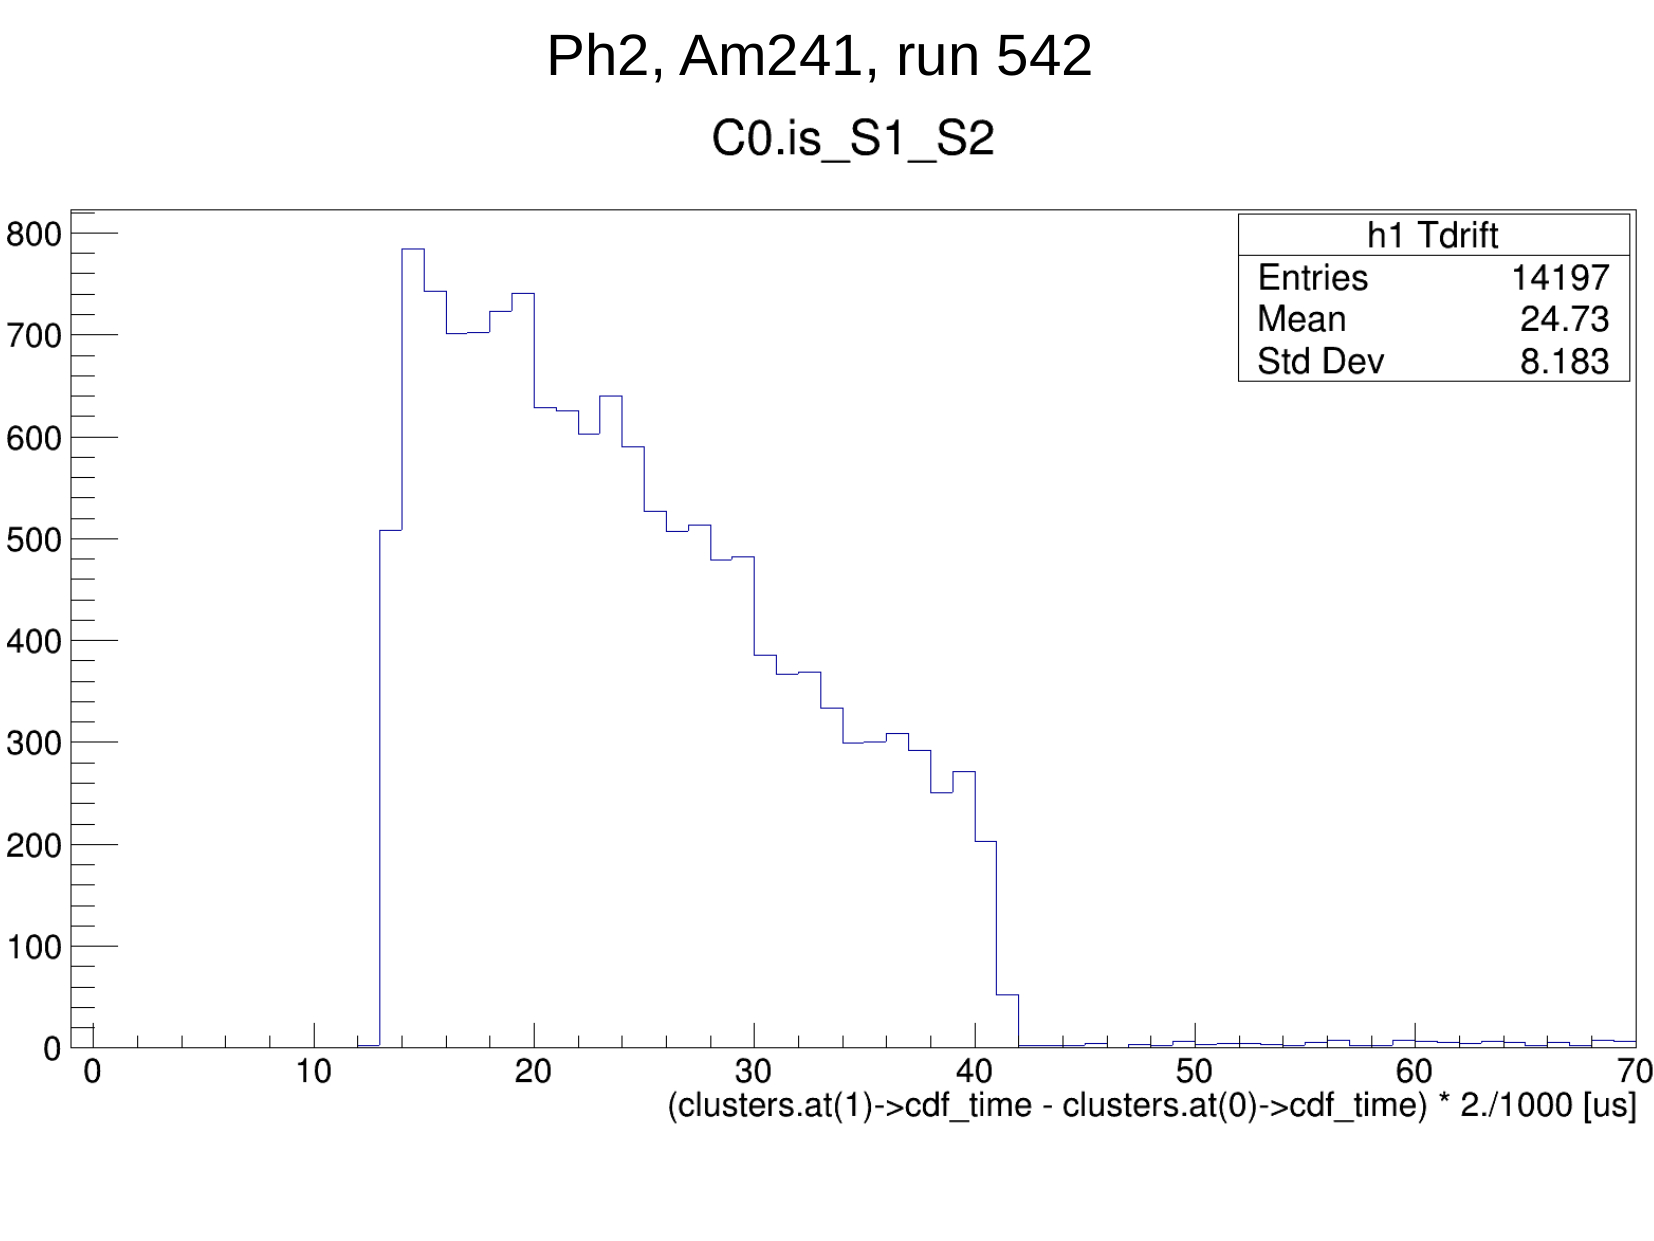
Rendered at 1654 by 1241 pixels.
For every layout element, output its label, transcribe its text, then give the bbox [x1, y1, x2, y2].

picture [6, 112, 1654, 1134]
text_box Ph2, Am241, run 542 [480, 14, 1162, 112]
